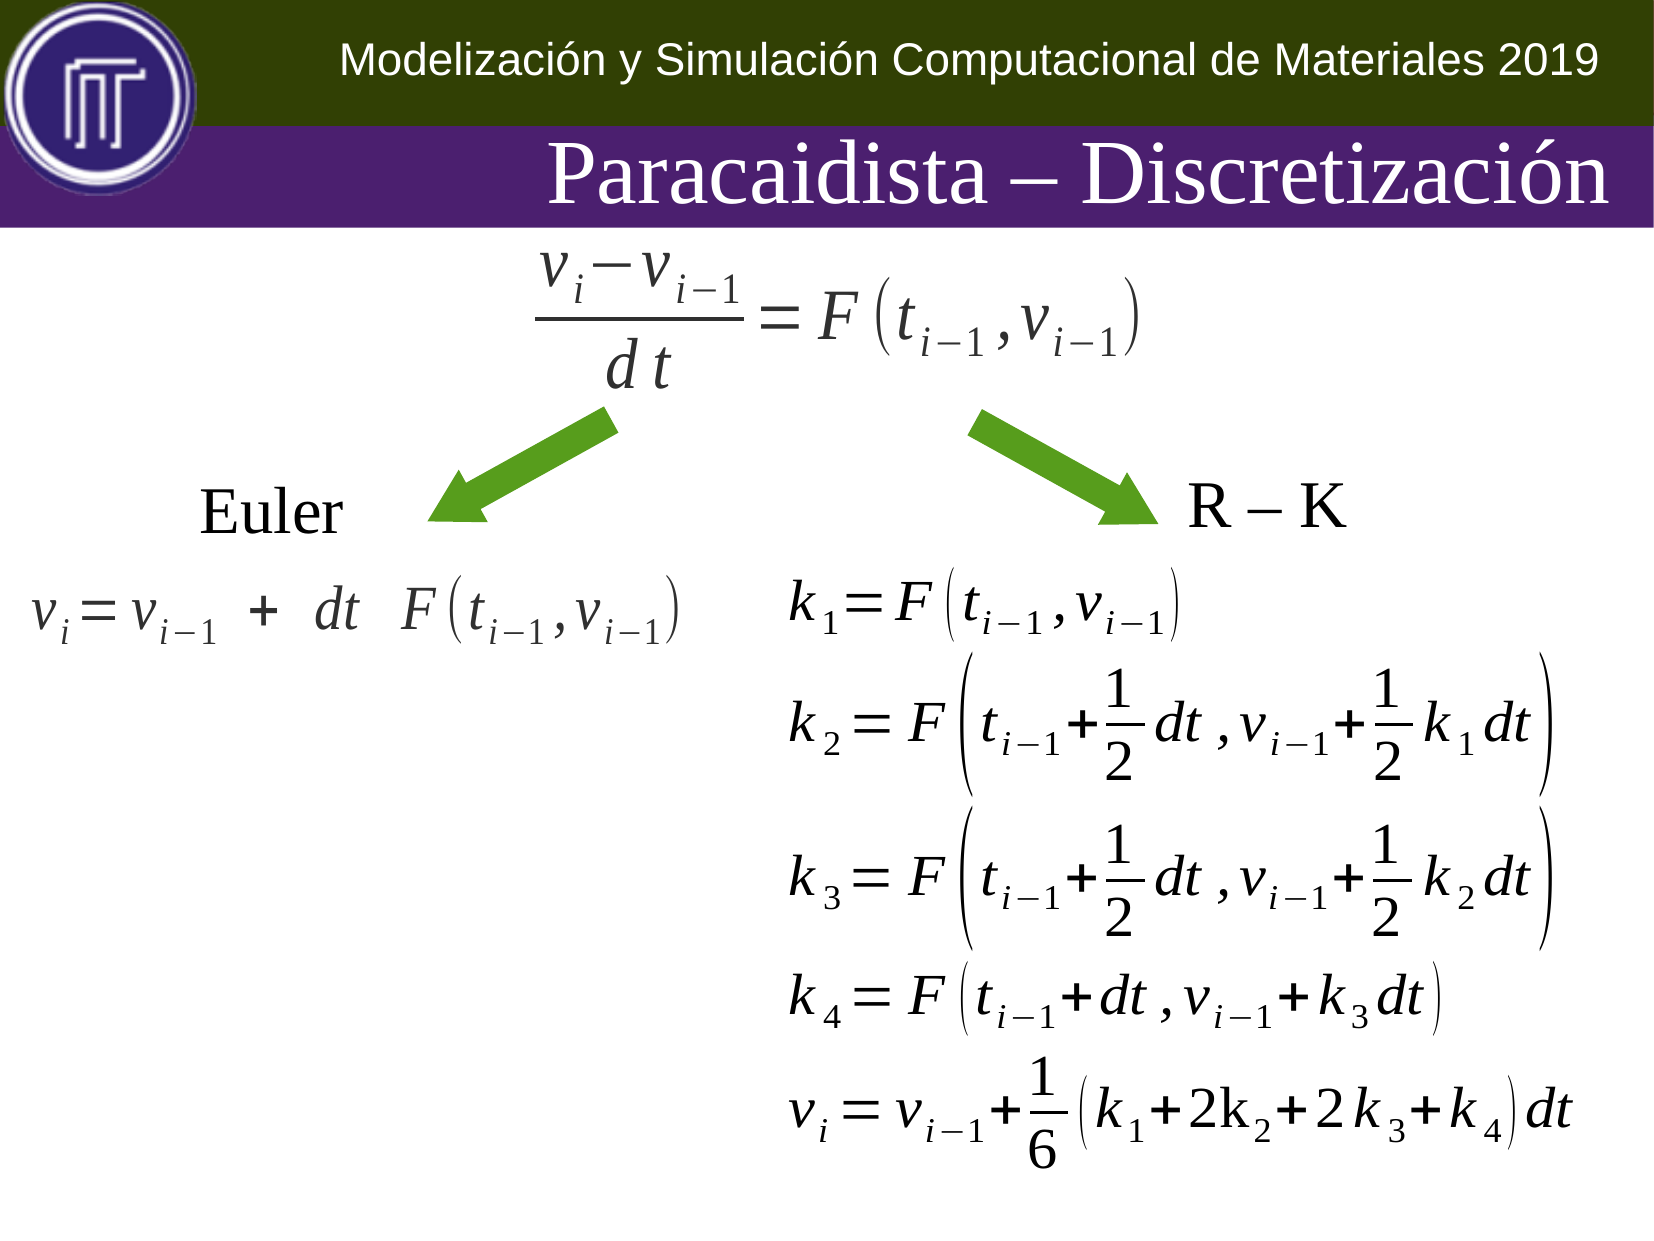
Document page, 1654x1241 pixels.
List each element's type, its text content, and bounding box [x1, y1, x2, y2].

chart [23, 572, 689, 653]
picture [2, 0, 197, 196]
text_box [427, 406, 619, 523]
text_box Euler [184, 466, 410, 556]
chart [780, 564, 1583, 1181]
text_box Paracaidista – Discretización [531, 94, 1654, 252]
chart [525, 222, 1149, 405]
text_box R – K [1172, 460, 1398, 550]
text_box [967, 409, 1159, 525]
